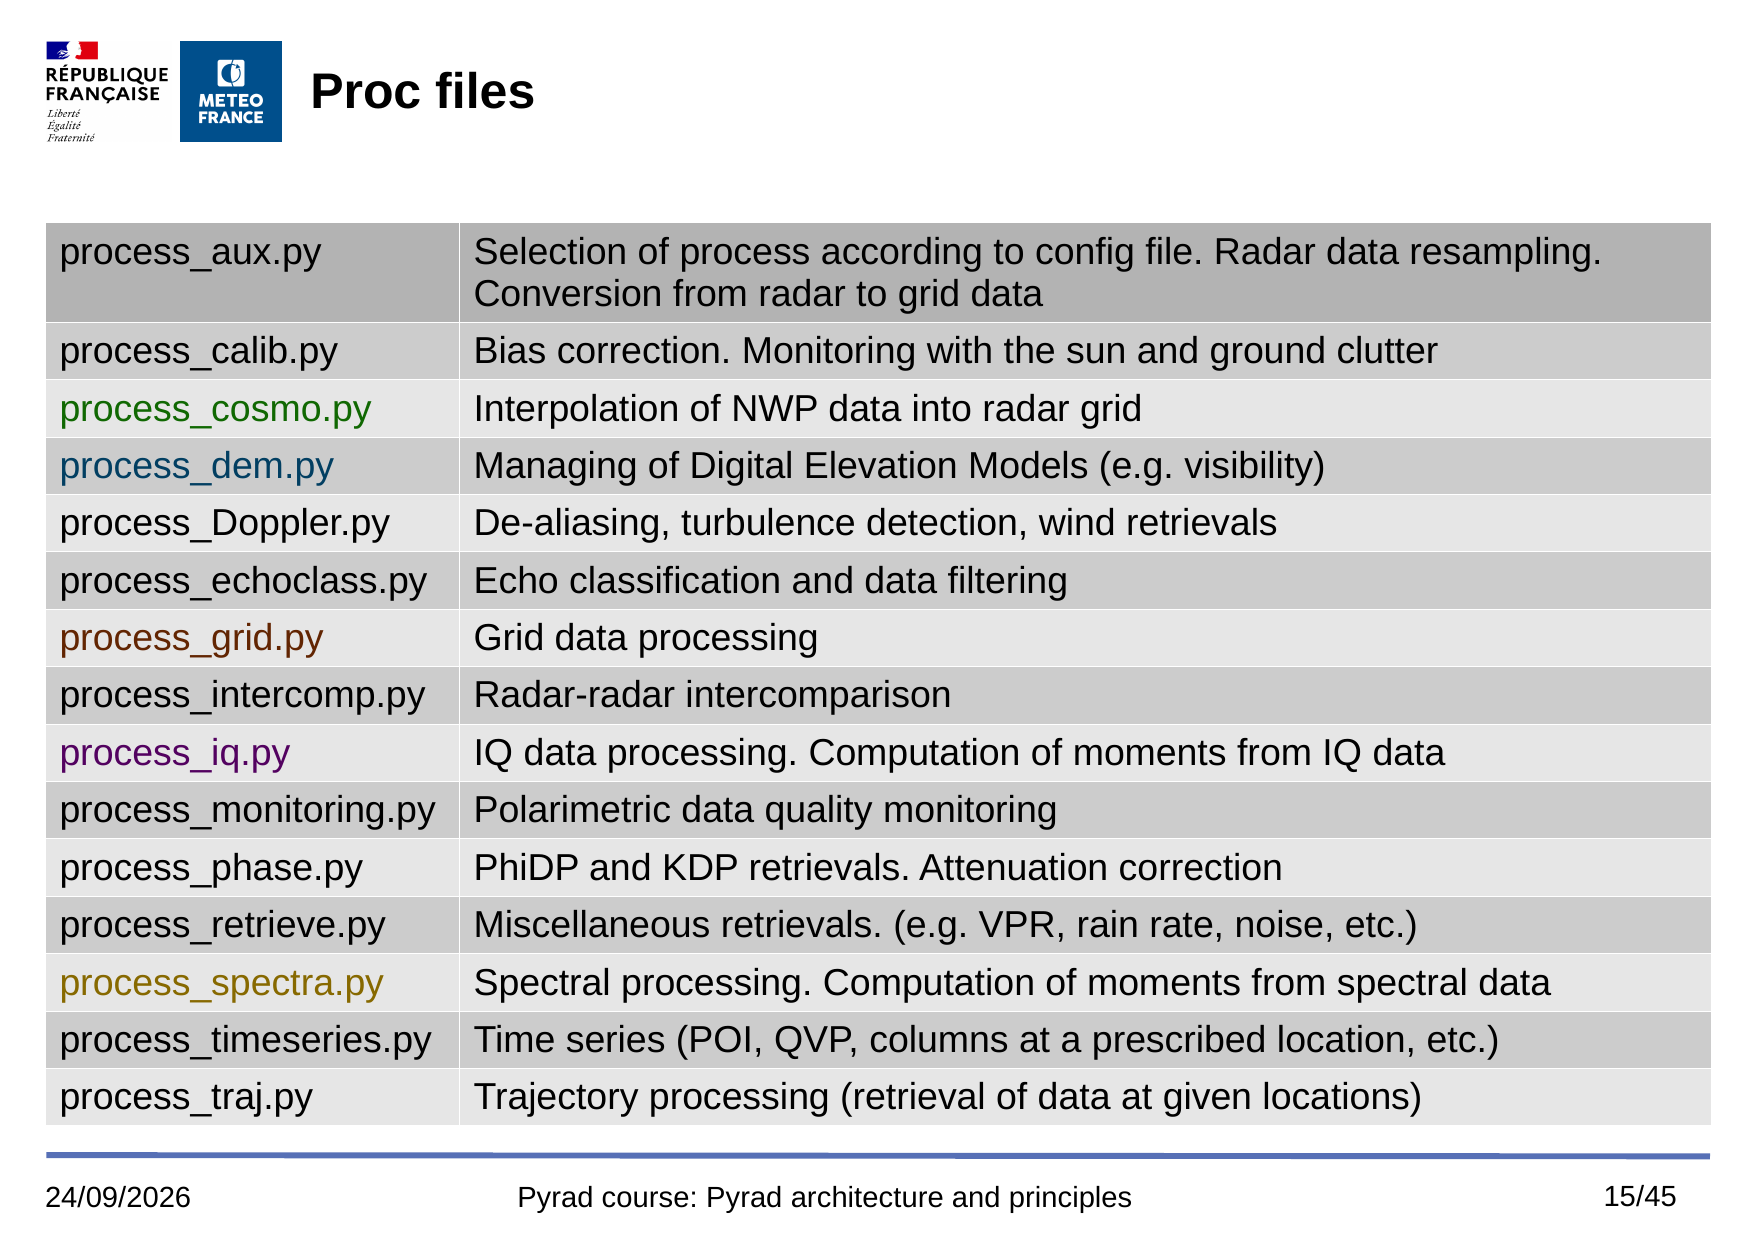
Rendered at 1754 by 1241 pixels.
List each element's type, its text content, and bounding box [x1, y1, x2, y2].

table_cell process_Doppler.py [46, 495, 459, 551]
picture [46, 41, 172, 142]
table_cell process_retrieve.py [46, 897, 459, 953]
table_cell Bias correction. Monitoring with the sun and ground clutter [460, 323, 1711, 379]
table_cell process_intercomp.py [46, 667, 459, 724]
table_header process_aux.py [46, 223, 459, 322]
table_cell process_spectra.py [46, 954, 459, 1011]
table_cell Interpolation of NWP data into radar grid [460, 380, 1711, 437]
table_cell process_phase.py [46, 839, 459, 896]
table_cell De-aliasing, turbulence detection, wind retrievals [460, 495, 1711, 551]
table_cell process_iq.py [46, 725, 459, 781]
table_cell process_timeseries.py [46, 1012, 459, 1068]
table_cell Radar-radar intercomparison [460, 667, 1711, 724]
table_cell Spectral processing. Computation of moments from spectral data [460, 954, 1711, 1011]
table_cell Polarimetric data quality monitoring [460, 782, 1711, 838]
title Proc files [310, 40, 1697, 142]
table_cell process_monitoring.py [46, 782, 459, 838]
table_cell Miscellaneous retrievals. (e.g. VPR, rain rate, noise, etc.) [460, 897, 1711, 953]
table_cell Trajectory processing (retrieval of data at given locations) [460, 1069, 1711, 1125]
table_cell process_echoclass.py [46, 552, 459, 609]
table_cell process_traj.py [46, 1069, 459, 1125]
picture [180, 41, 282, 142]
table_cell Echo classification and data filtering [460, 552, 1711, 609]
table_cell process_grid.py [46, 610, 459, 666]
table_cell IQ data processing. Computation of moments from IQ data [460, 725, 1711, 781]
table_cell PhiDP and KDP retrievals. Attenuation correction [460, 839, 1711, 896]
table_cell process_calib.py [46, 323, 459, 379]
table_header Selection of process according to config file. Radar data resampling. Conversion from radar to grid data [460, 223, 1711, 322]
table_cell Managing of Digital Elevation Models (e.g. visibility) [460, 438, 1711, 494]
table_cell Grid data processing [460, 610, 1711, 666]
table_cell Time series (POI, QVP, columns at a prescribed location, etc.) [460, 1012, 1711, 1068]
table_cell process_dem.py [46, 438, 459, 494]
table_cell process_cosmo.py [46, 380, 459, 437]
